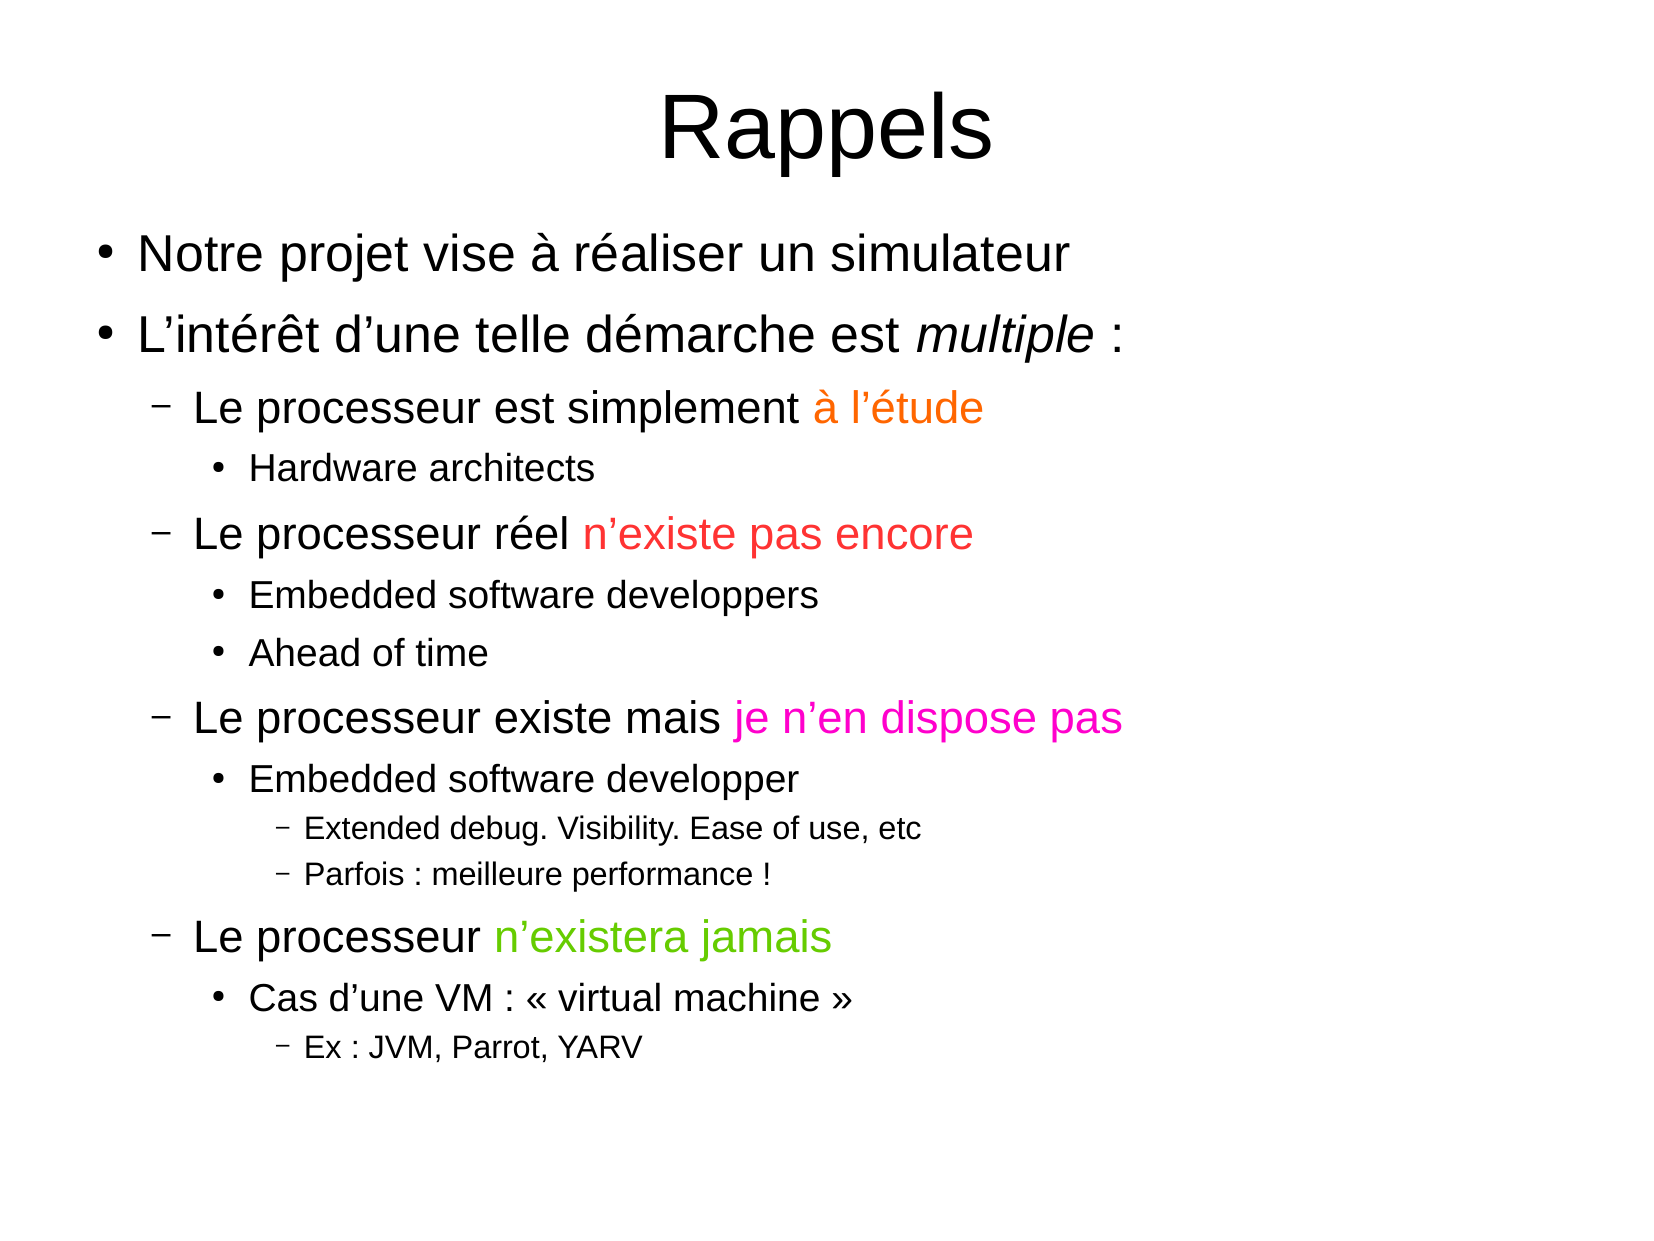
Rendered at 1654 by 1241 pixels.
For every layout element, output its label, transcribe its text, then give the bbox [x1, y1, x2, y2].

title Rappels [82, 23, 1571, 224]
list Notre projet vise à réaliser un simulateur L’intérêt d’une telle démarche est multiple : Le processeur est simplement à l’étude Hardware architects Le processeur réel n’existe pas encore Embedded software developpers Ahead of time Le processeur existe mais je n’en dispose pas Embedded software developper Extended debug. Visibility. Ease of use, etc Parfois : meilleure performance ! Le processeur n’existera jamais Cas d’une VM : « virtual machine » Ex : JVM, Parrot, YARV [82, 224, 1607, 1069]
